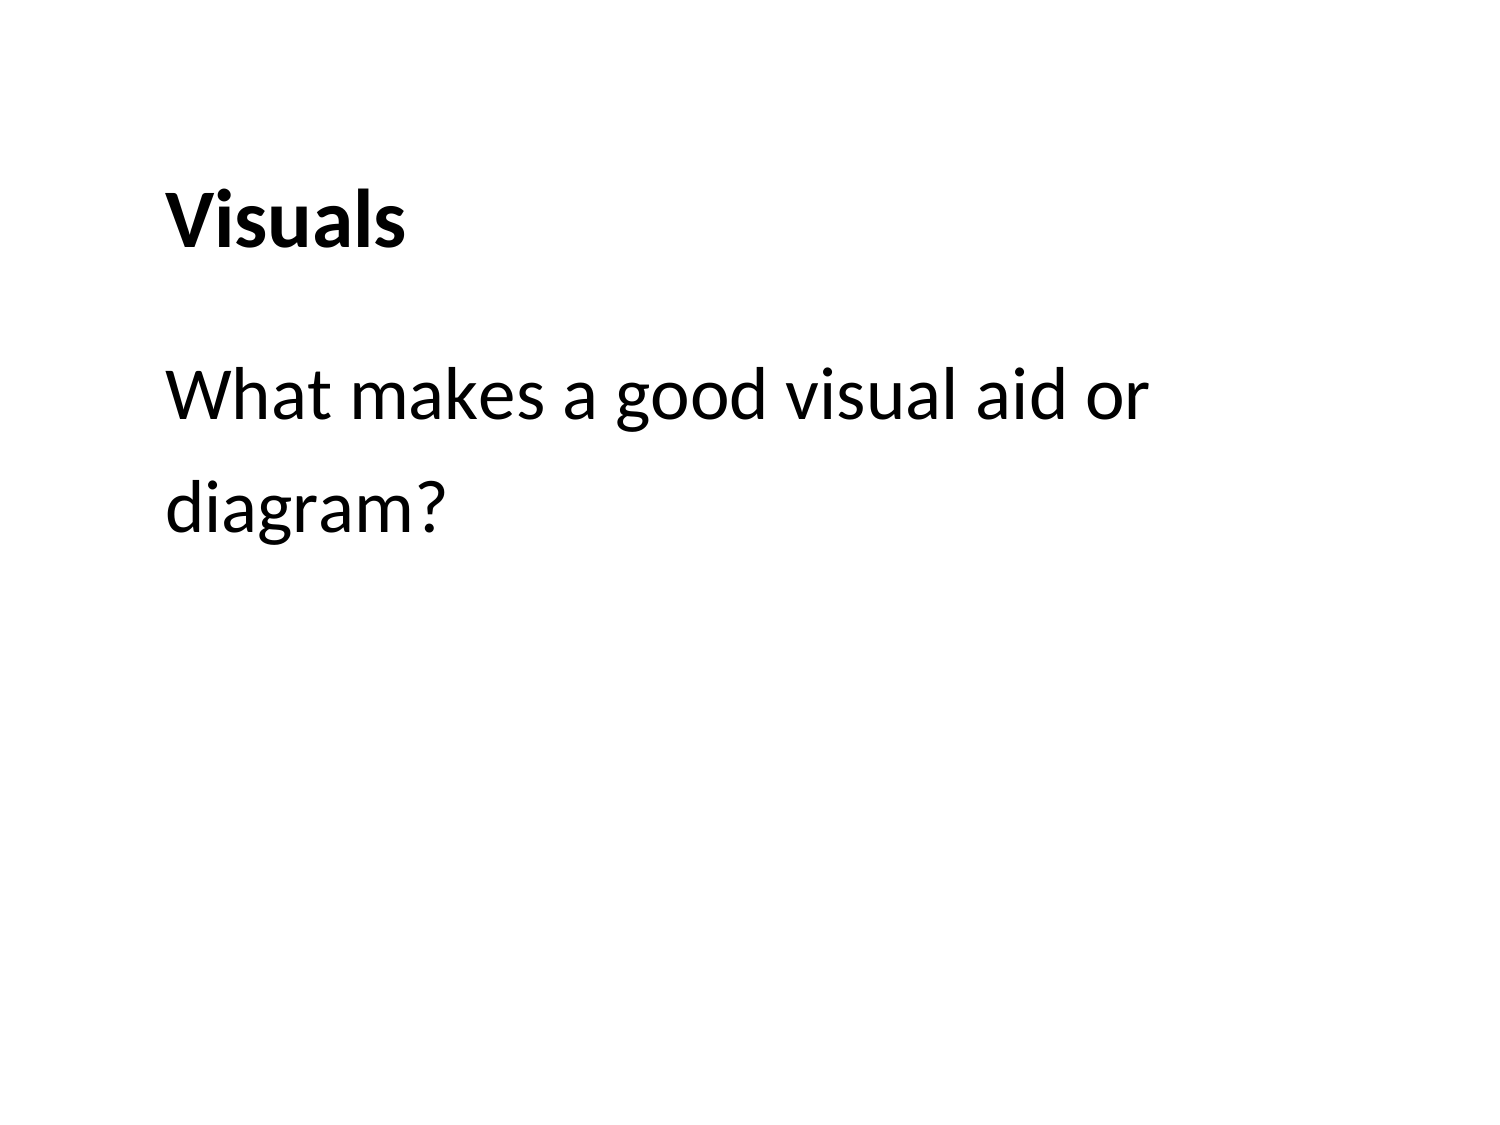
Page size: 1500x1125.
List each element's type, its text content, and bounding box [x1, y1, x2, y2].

text_box What makes a good visual aid or diagram? [150, 314, 1306, 871]
text_box Visuals [149, 166, 1427, 262]
